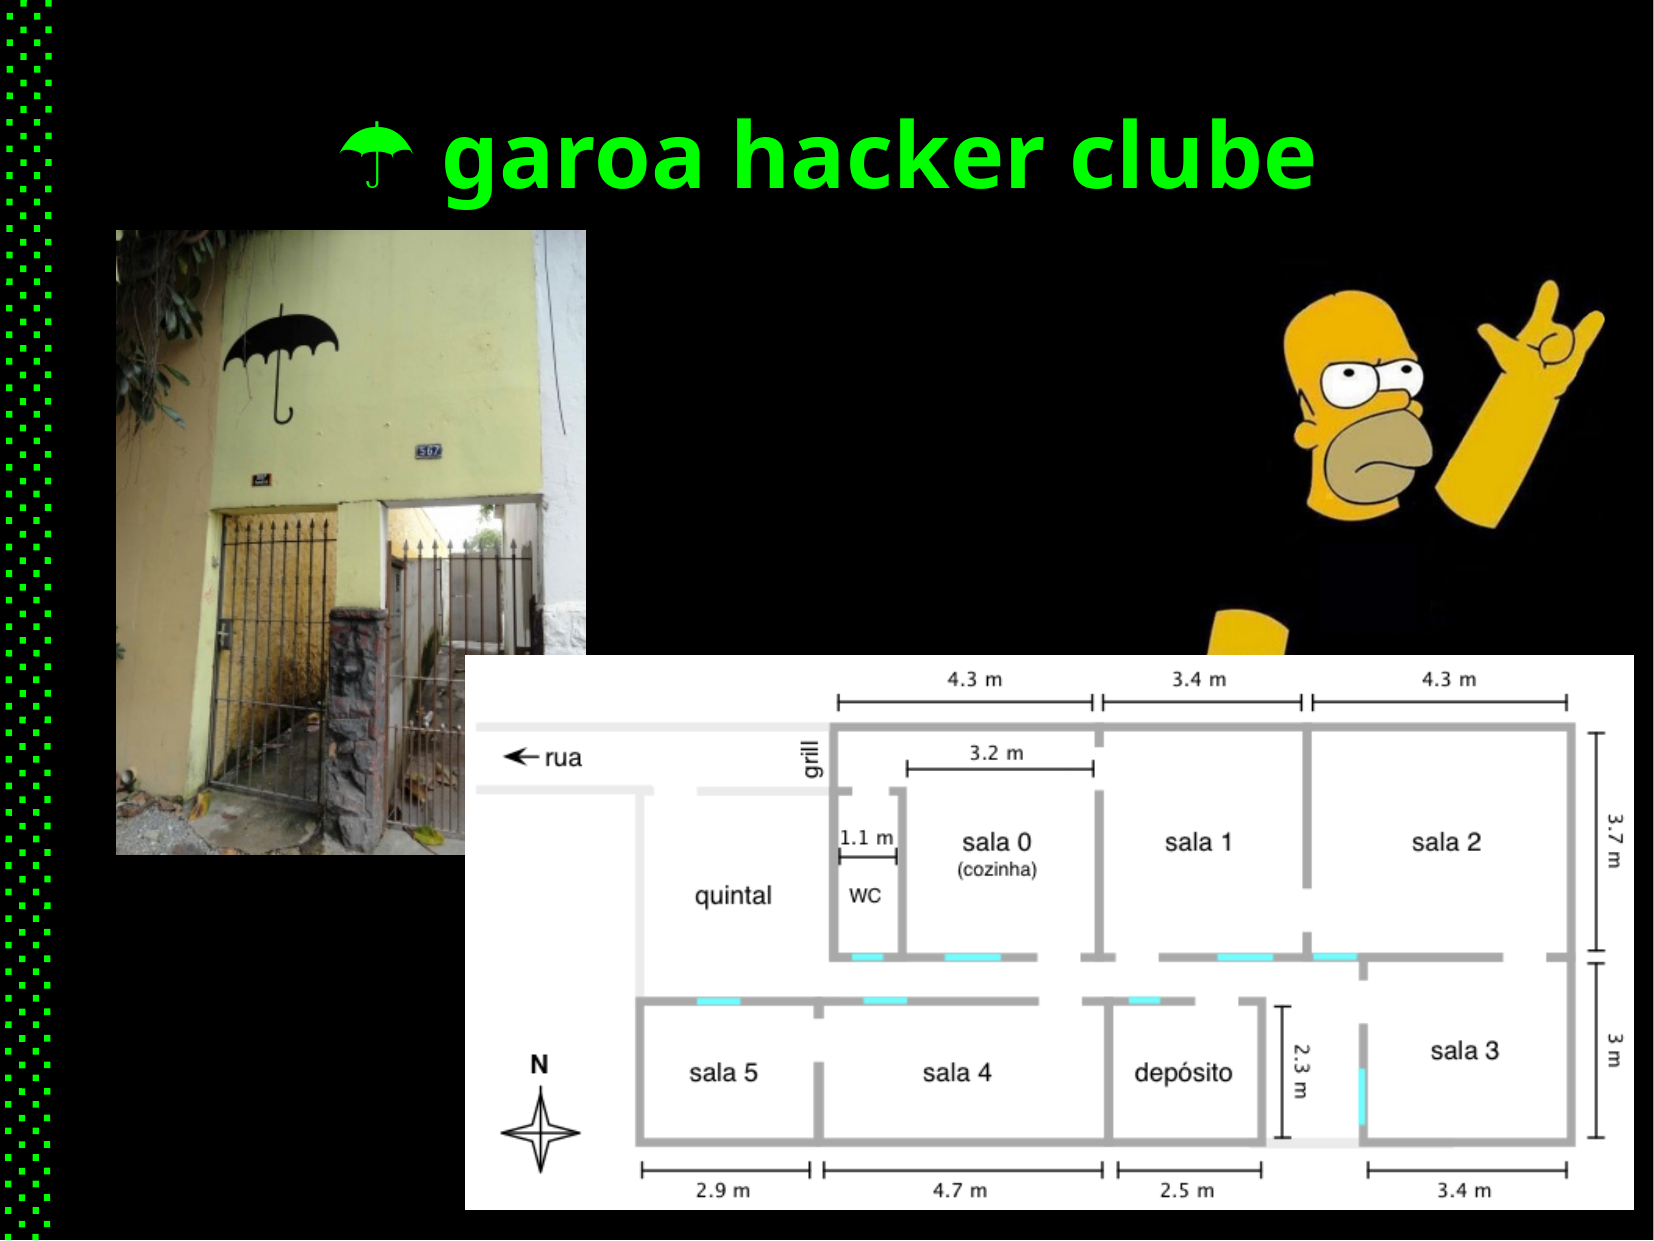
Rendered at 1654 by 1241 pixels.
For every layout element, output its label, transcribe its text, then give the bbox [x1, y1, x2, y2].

picture [116, 230, 1634, 1210]
title ☂ garoa hacker clube [82, 49, 1571, 257]
